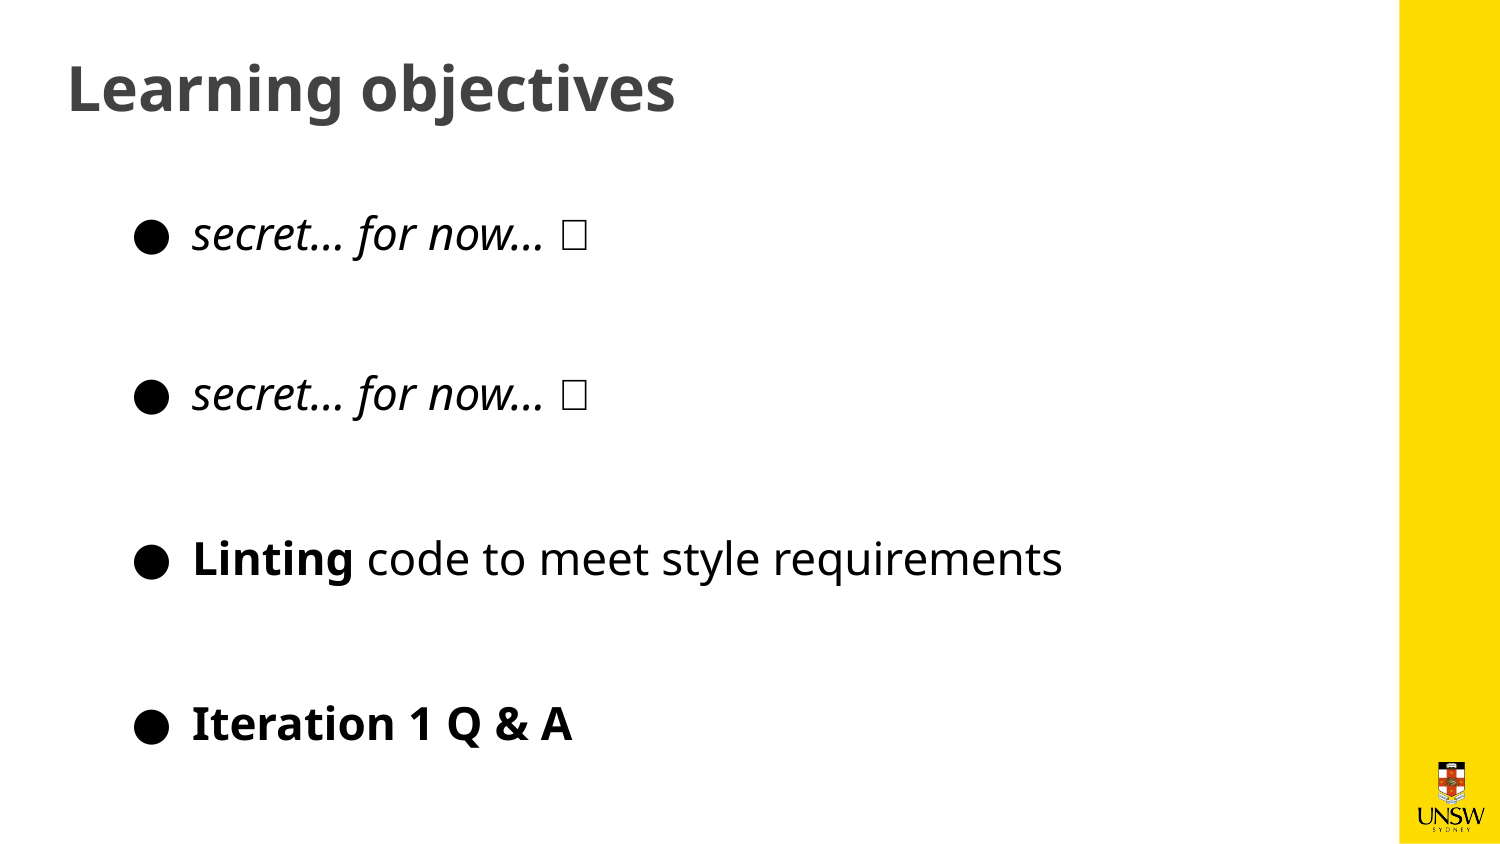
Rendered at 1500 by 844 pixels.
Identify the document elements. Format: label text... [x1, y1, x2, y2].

text_box Learning objectives [51, 24, 1449, 145]
text_box secret… for now… 🤫 secret… for now… 🤫 Linting code to meet style requirements Iteration 1 Q & A [102, 134, 1359, 765]
picture [1418, 762, 1485, 832]
